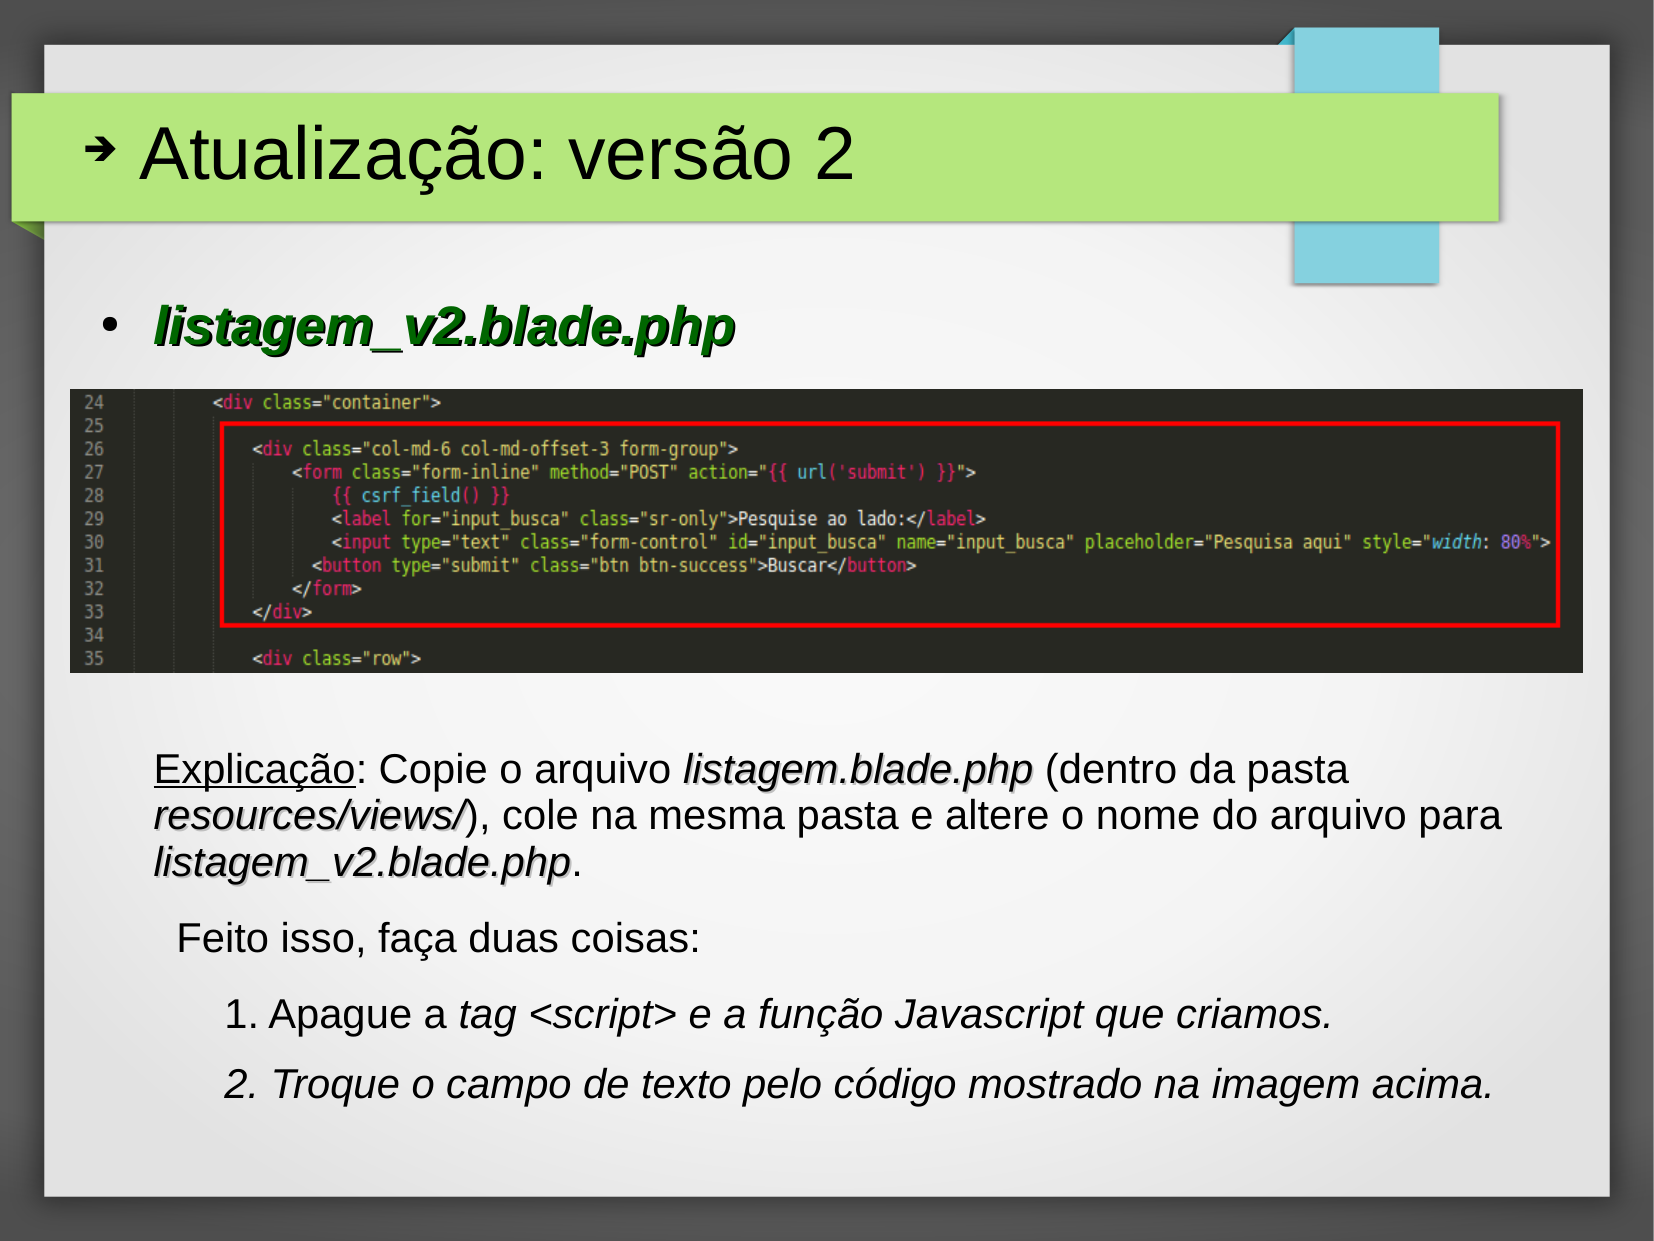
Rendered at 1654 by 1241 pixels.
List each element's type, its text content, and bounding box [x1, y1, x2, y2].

list listagem_v2.blade.php Explicação: Copie o arquivo listagem.blade.php (dentro da pasta resources/views/), cole na mesma pasta e altere o nome do arquivo para listagem_v2.blade.php. Feito isso, faça duas coisas: 1. Apague a tag <script> e a função Javascript que criamos. 2. Troque o campo de texto pelo código mostrado na imagem acima. [82, 295, 1571, 389]
title Atualização: versão 2 [82, 94, 1264, 213]
picture [0, 0, 1654, 1241]
text_box [659, 673, 1002, 678]
list listagem_v2.blade.php Explicação: Copie o arquivo listagem.blade.php (dentro da pasta resources/views/), cole na mesma pasta e altere o nome do arquivo para listagem_v2.blade.php. Feito isso, faça duas coisas: 1. Apague a tag <script> e a função Javascript que criamos. 2. Troque o campo de texto pelo código mostrado na imagem acima. [82, 673, 1571, 1158]
